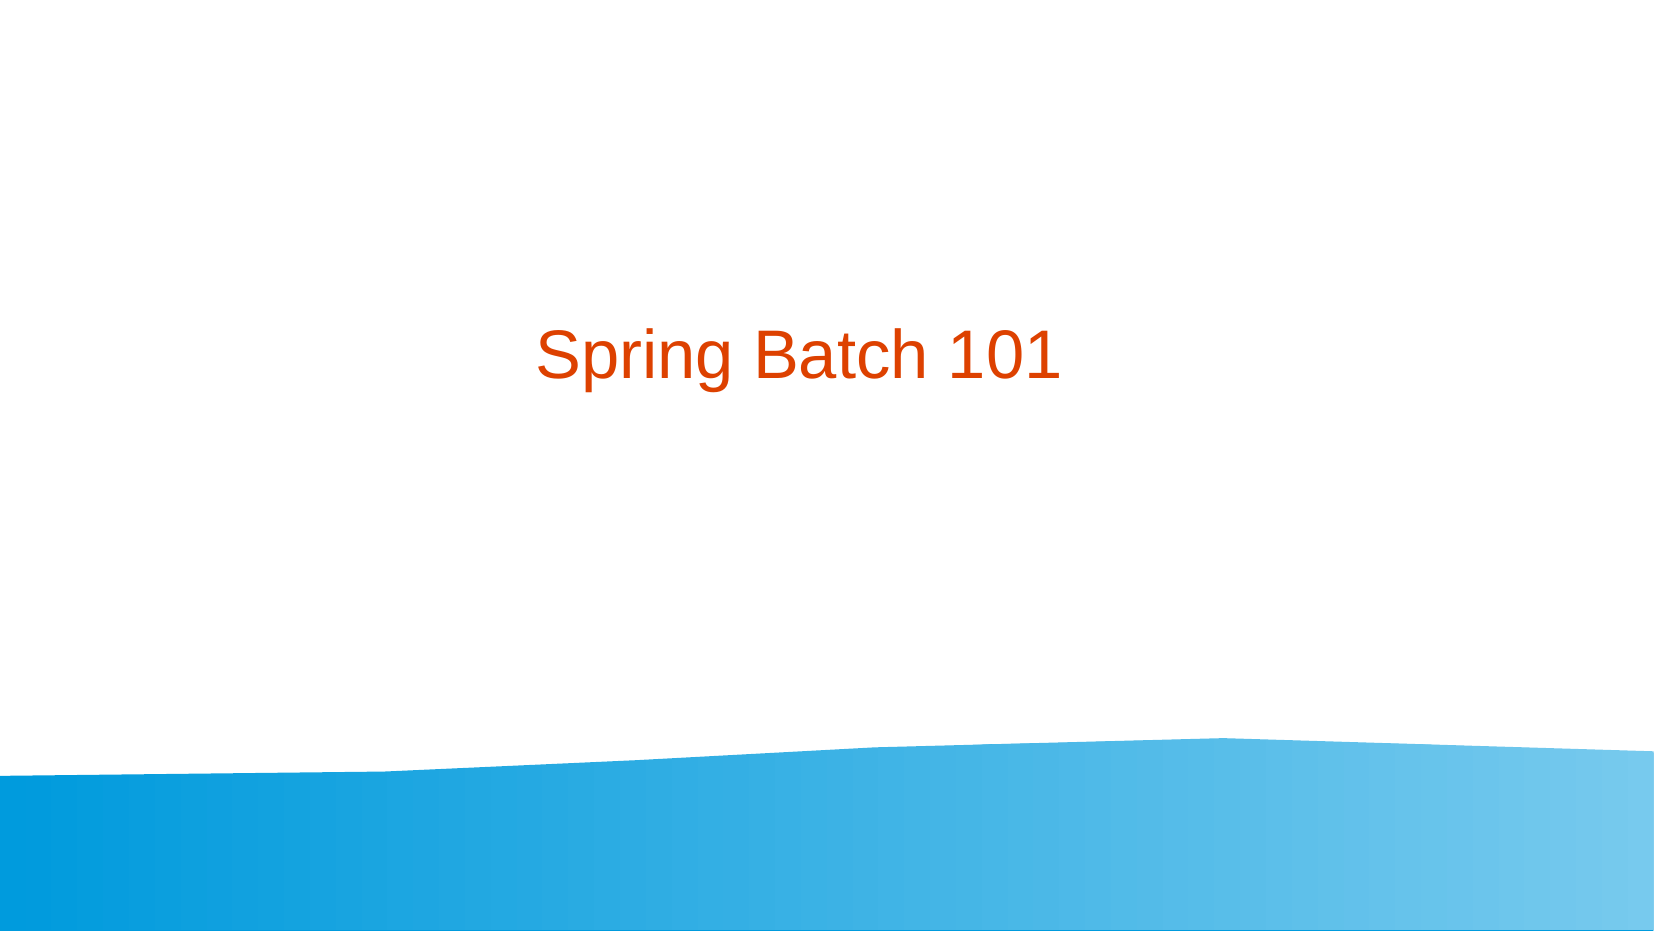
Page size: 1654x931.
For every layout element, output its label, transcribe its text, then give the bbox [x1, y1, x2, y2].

title Spring Batch 101 [61, 265, 1538, 443]
